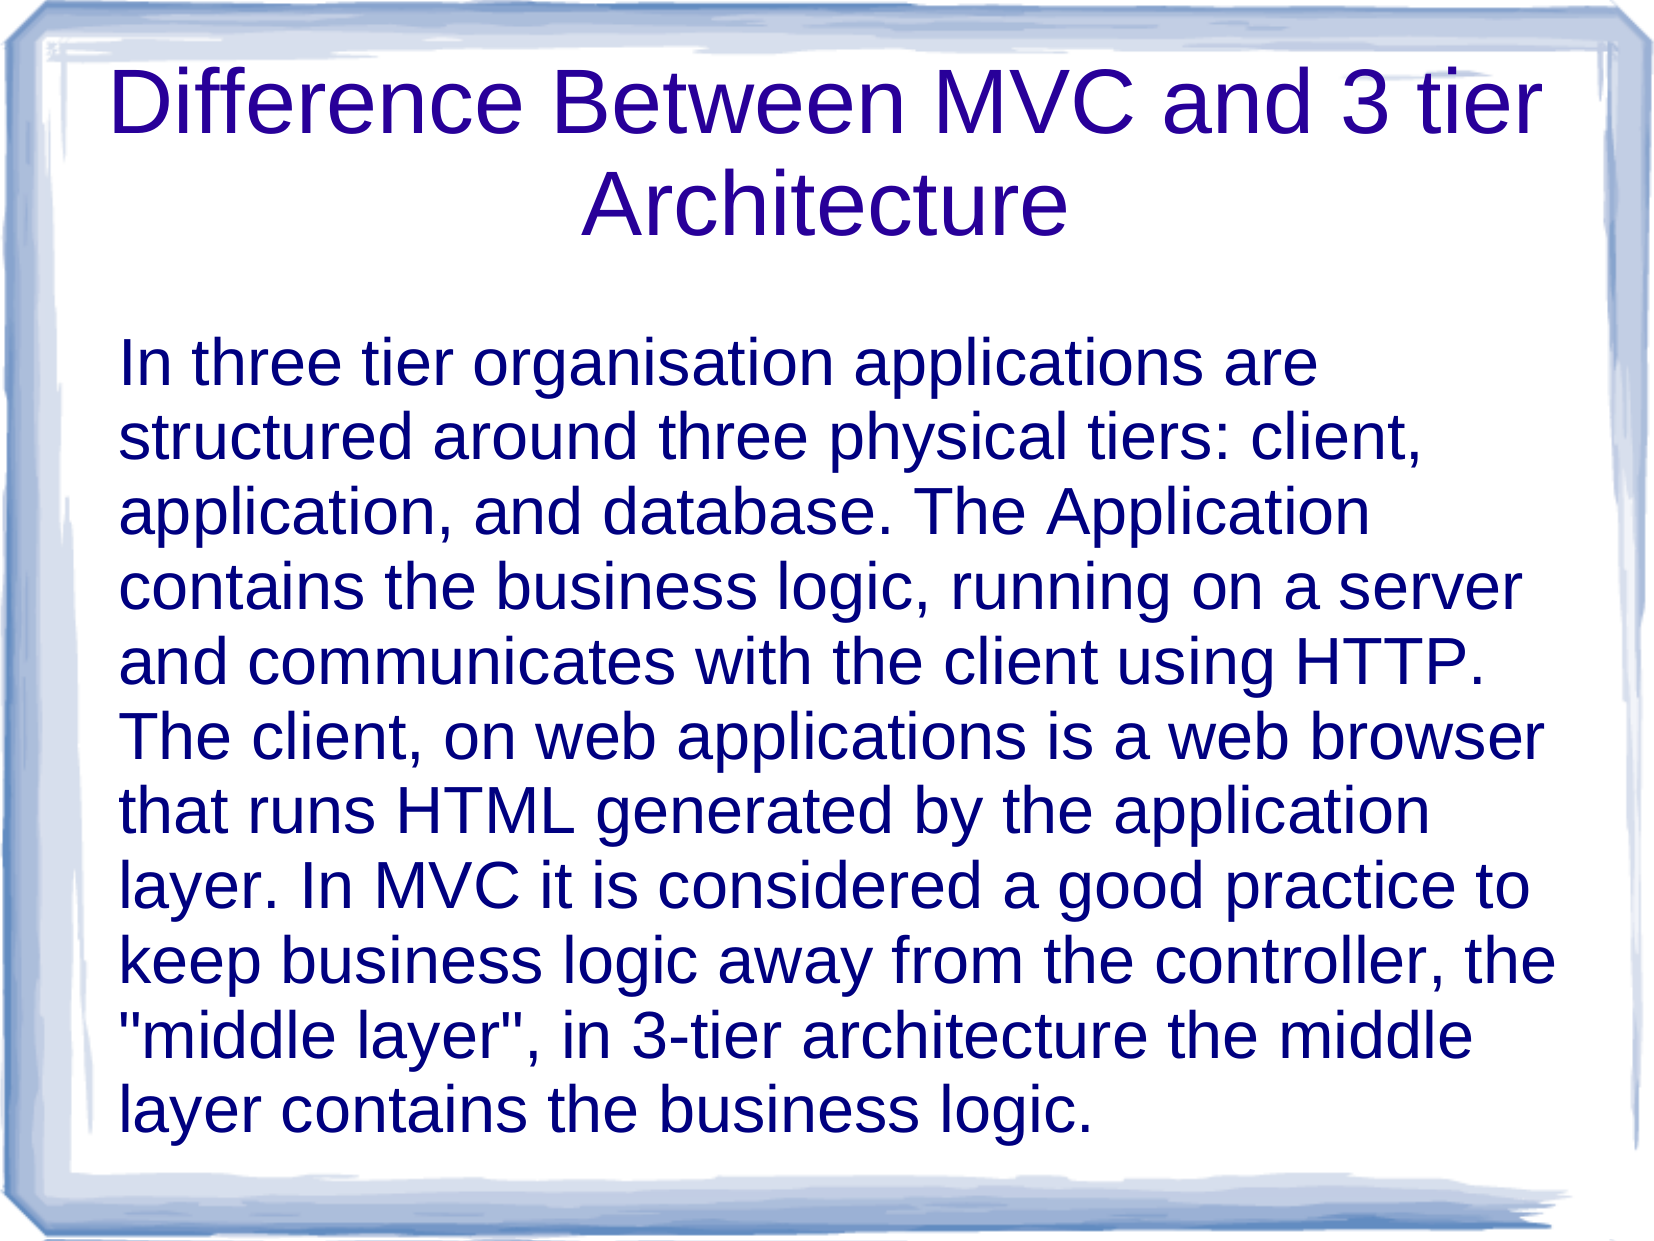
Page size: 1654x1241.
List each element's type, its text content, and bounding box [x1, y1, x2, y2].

title Difference Between MVC and 3 tier Architecture [82, 49, 1571, 257]
picture [0, 0, 1654, 1241]
list In three tier organisation applications are structured around three physical tiers: client, application, and database. The Application contains the business logic, running on a server and communicates with the client using HTTP. The client, on web applications is a web browser that runs HTML generated by the application layer. In MVC it is considered a good practice to keep business logic away from the controller, the "middle layer", in 3-tier architecture the middle layer contains the business logic. [118, 324, 1571, 1148]
